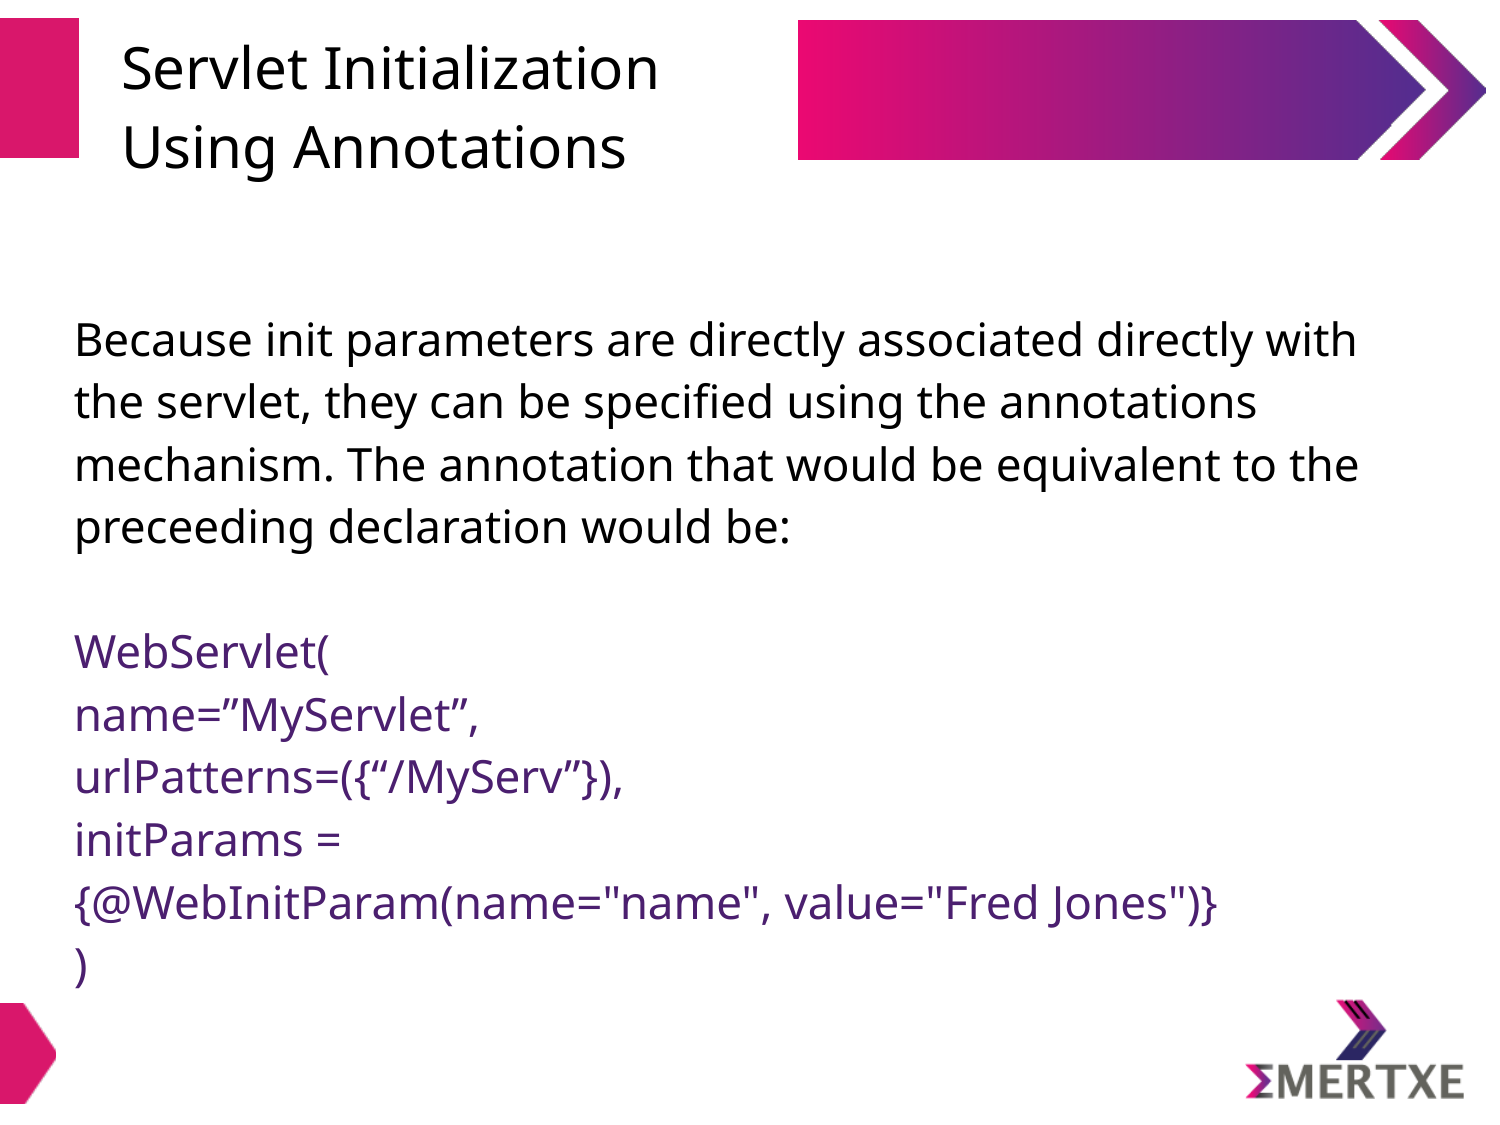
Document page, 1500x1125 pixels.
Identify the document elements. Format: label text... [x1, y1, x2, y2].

text_box Servlet Initialization Using Annotations [106, 20, 721, 239]
picture [798, 20, 1486, 160]
text_box Because init parameters are directly associated directly with the servlet, they can be specified using the annotations mechanism. The annotation that would be equivalent to the preceeding declaration would be: WebServlet( name=”MyServlet”, urlPatterns=({“/MyServ”}), initParams = {@WebInitParam(name="name", value="Fred Jones")} ) [59, 299, 1430, 904]
picture [1245, 996, 1465, 1099]
